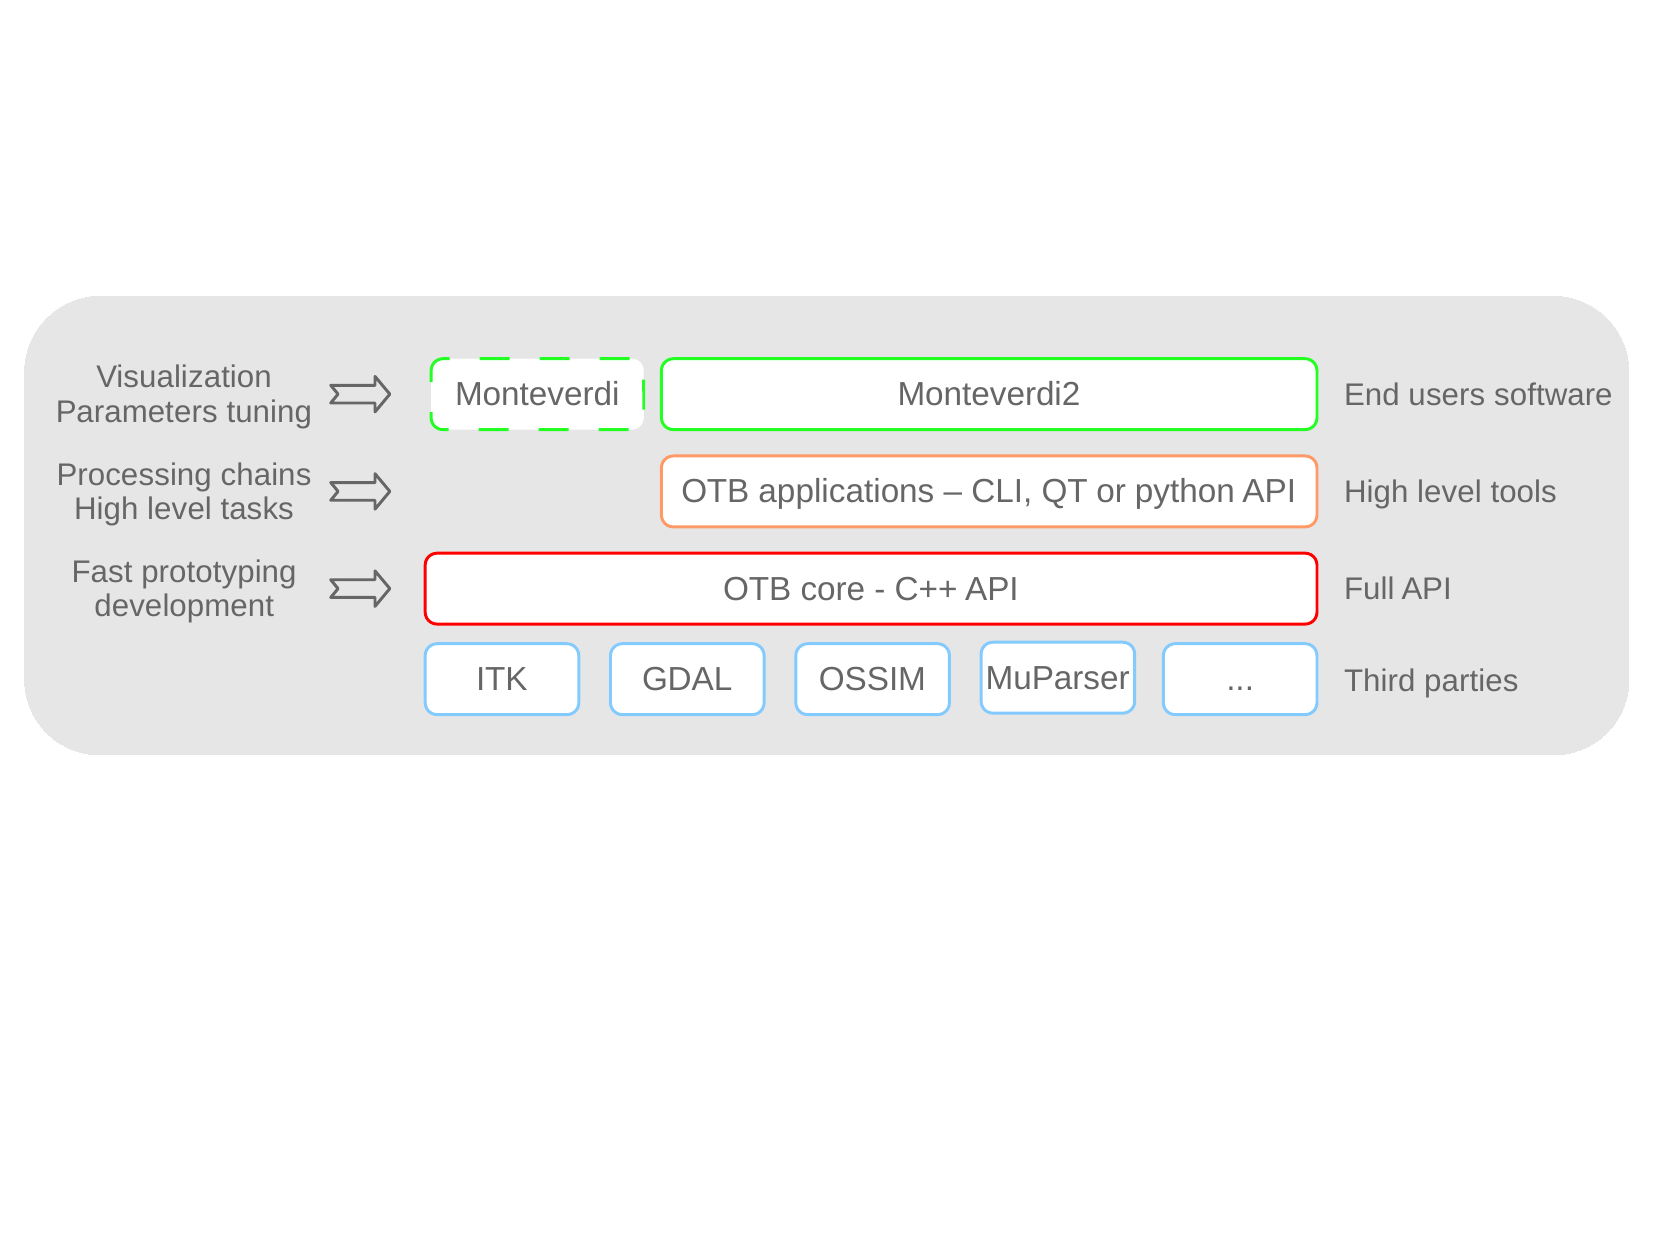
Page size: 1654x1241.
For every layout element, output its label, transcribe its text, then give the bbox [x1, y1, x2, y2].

text_box OTB applications – CLI, QT or python API [661, 455, 1317, 527]
text_box End users software [1329, 369, 1628, 419]
text_box Fast prototyping development [56, 546, 312, 631]
text_box MuParser [981, 642, 1135, 714]
text_box GDAL [610, 643, 765, 715]
text_box OSSIM [795, 643, 950, 715]
text_box [23, 295, 1630, 756]
text_box ITK [425, 643, 579, 715]
text_box Monteverdi [431, 358, 644, 430]
text_box Processing chains High level tasks [41, 449, 327, 534]
text_box Monteverdi2 [661, 358, 1317, 430]
text_box ... [1163, 643, 1317, 715]
text_box OTB core - C++ API [425, 553, 1317, 625]
text_box Third parties [1329, 655, 1534, 706]
text_box Visualization Parameters tuning [41, 352, 328, 437]
text_box Full API [1329, 563, 1467, 614]
text_box High level tools [1329, 466, 1573, 517]
